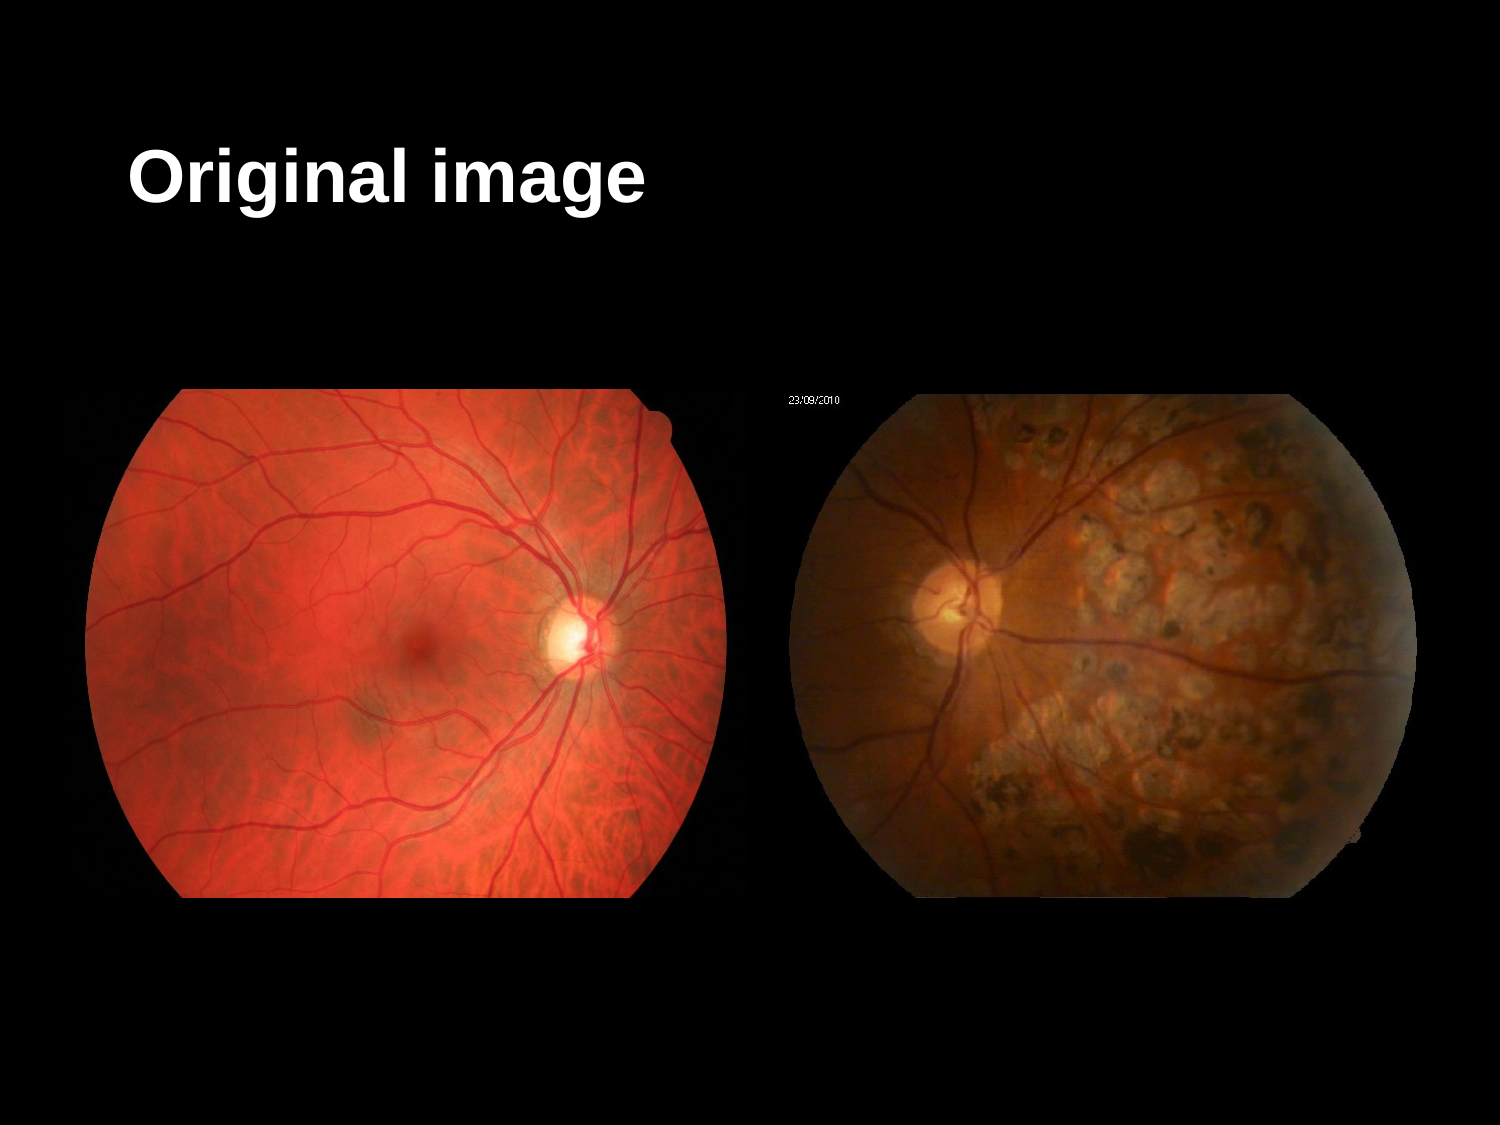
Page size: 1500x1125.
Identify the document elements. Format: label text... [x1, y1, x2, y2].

picture [59, 389, 748, 898]
picture [788, 394, 1418, 898]
title Original image [75, 14, 1425, 233]
